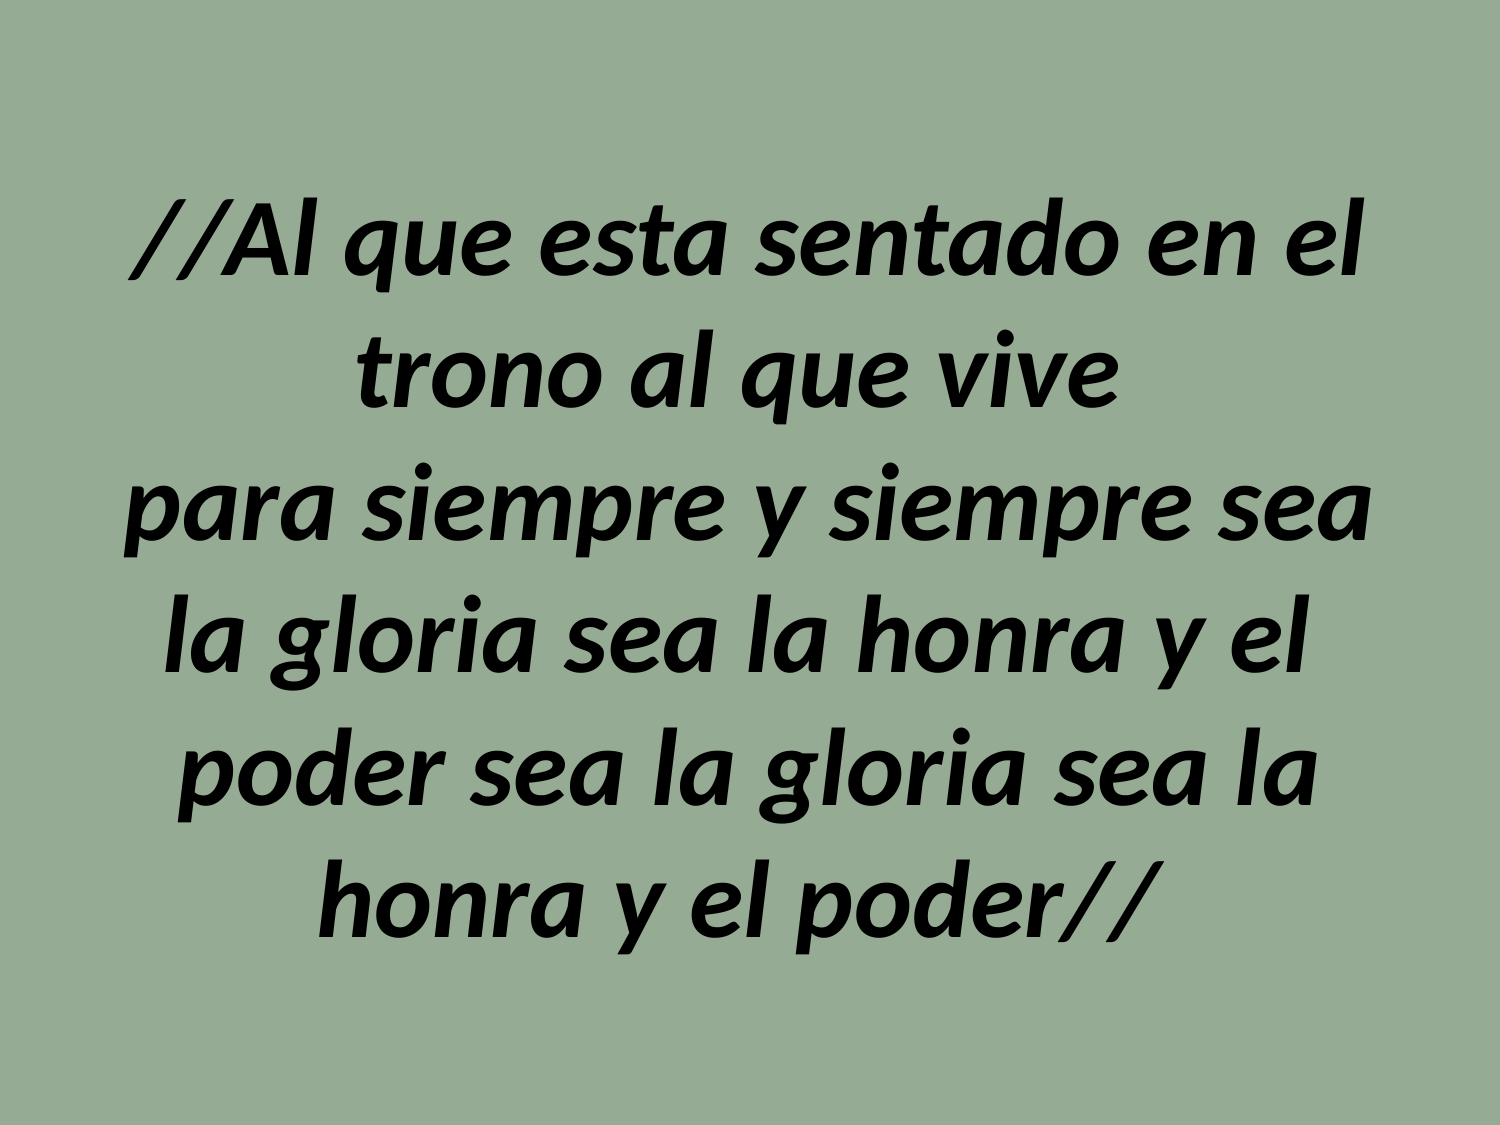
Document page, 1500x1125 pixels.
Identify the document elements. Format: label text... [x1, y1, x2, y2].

title //Al que esta sentado en el trono al que vive para siempre y siempre sea la gloria sea la honra y el poder sea la gloria sea la honra y el poder// [75, 468, 1426, 657]
